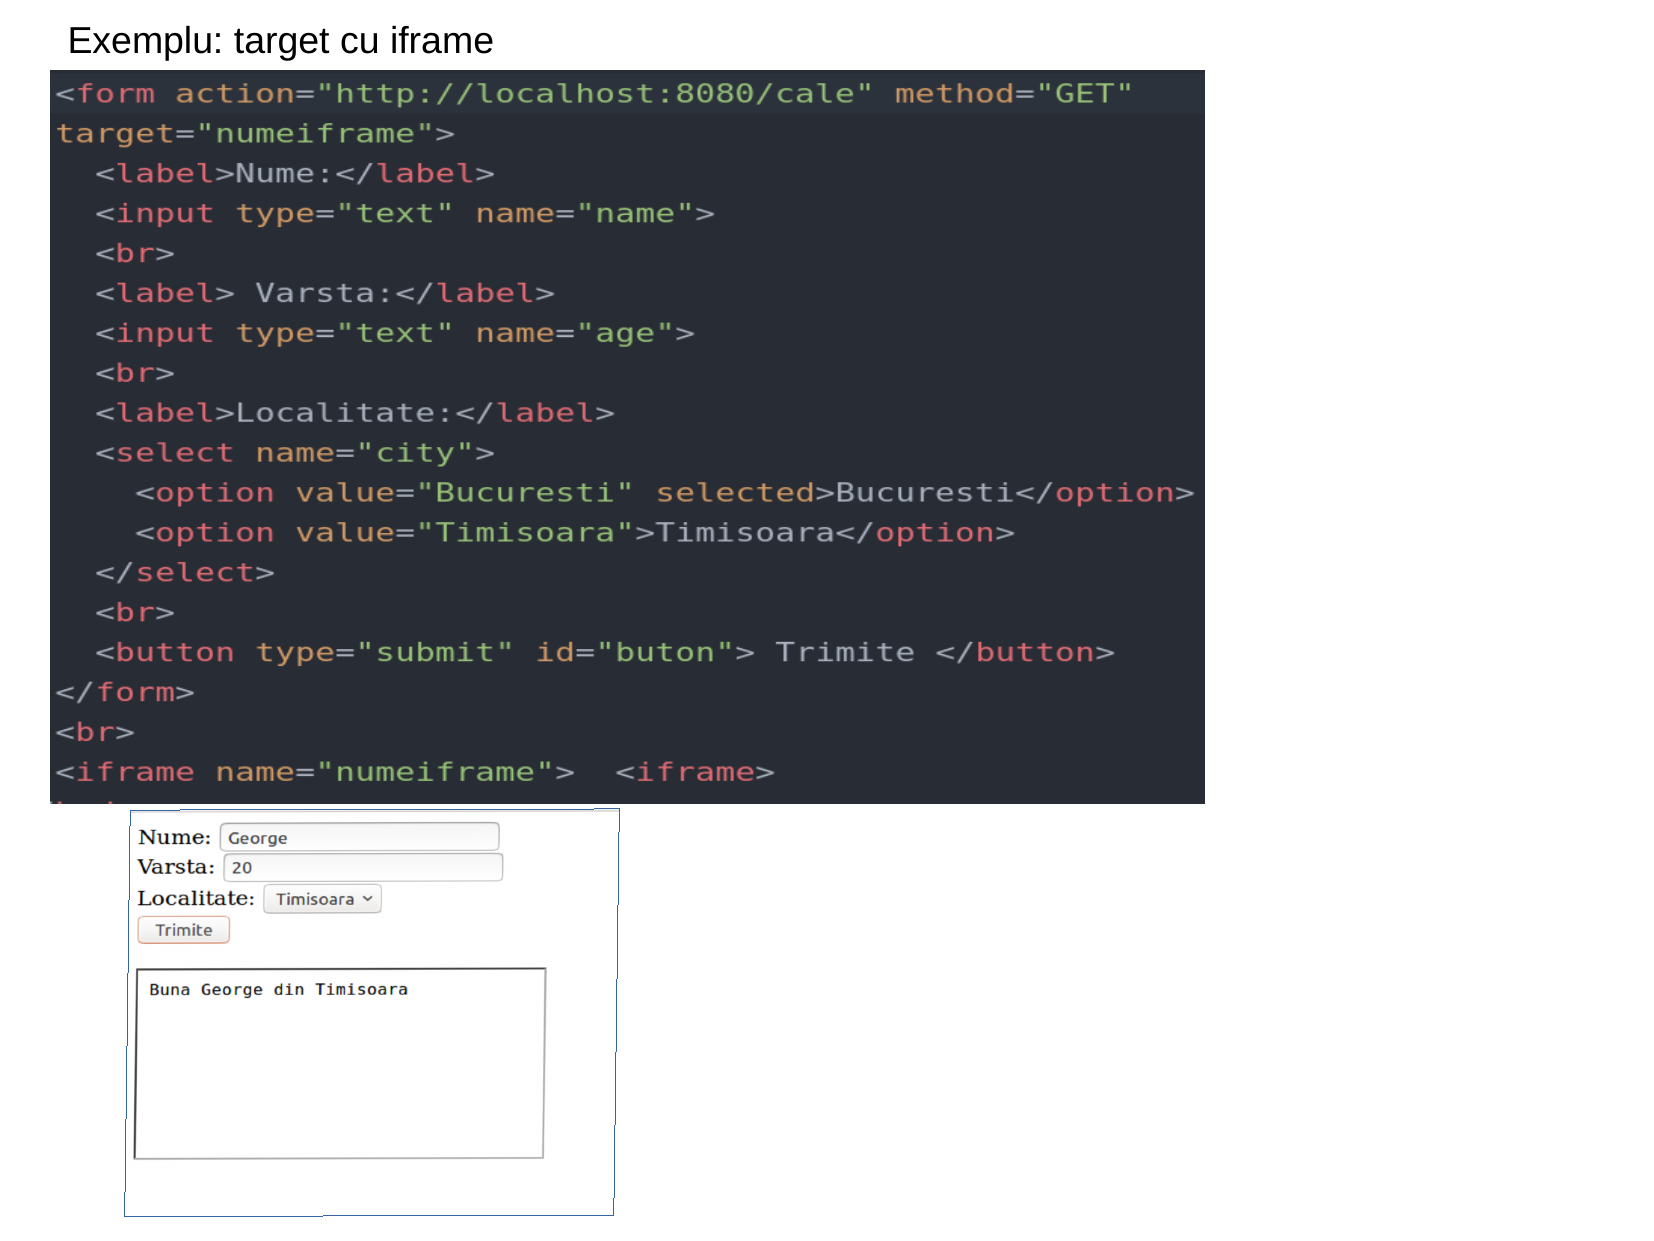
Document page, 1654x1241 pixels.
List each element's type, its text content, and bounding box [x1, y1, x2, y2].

text_box Exemplu: target cu iframe [52, 11, 510, 69]
picture [124, 808, 620, 1217]
picture [50, 70, 1205, 804]
